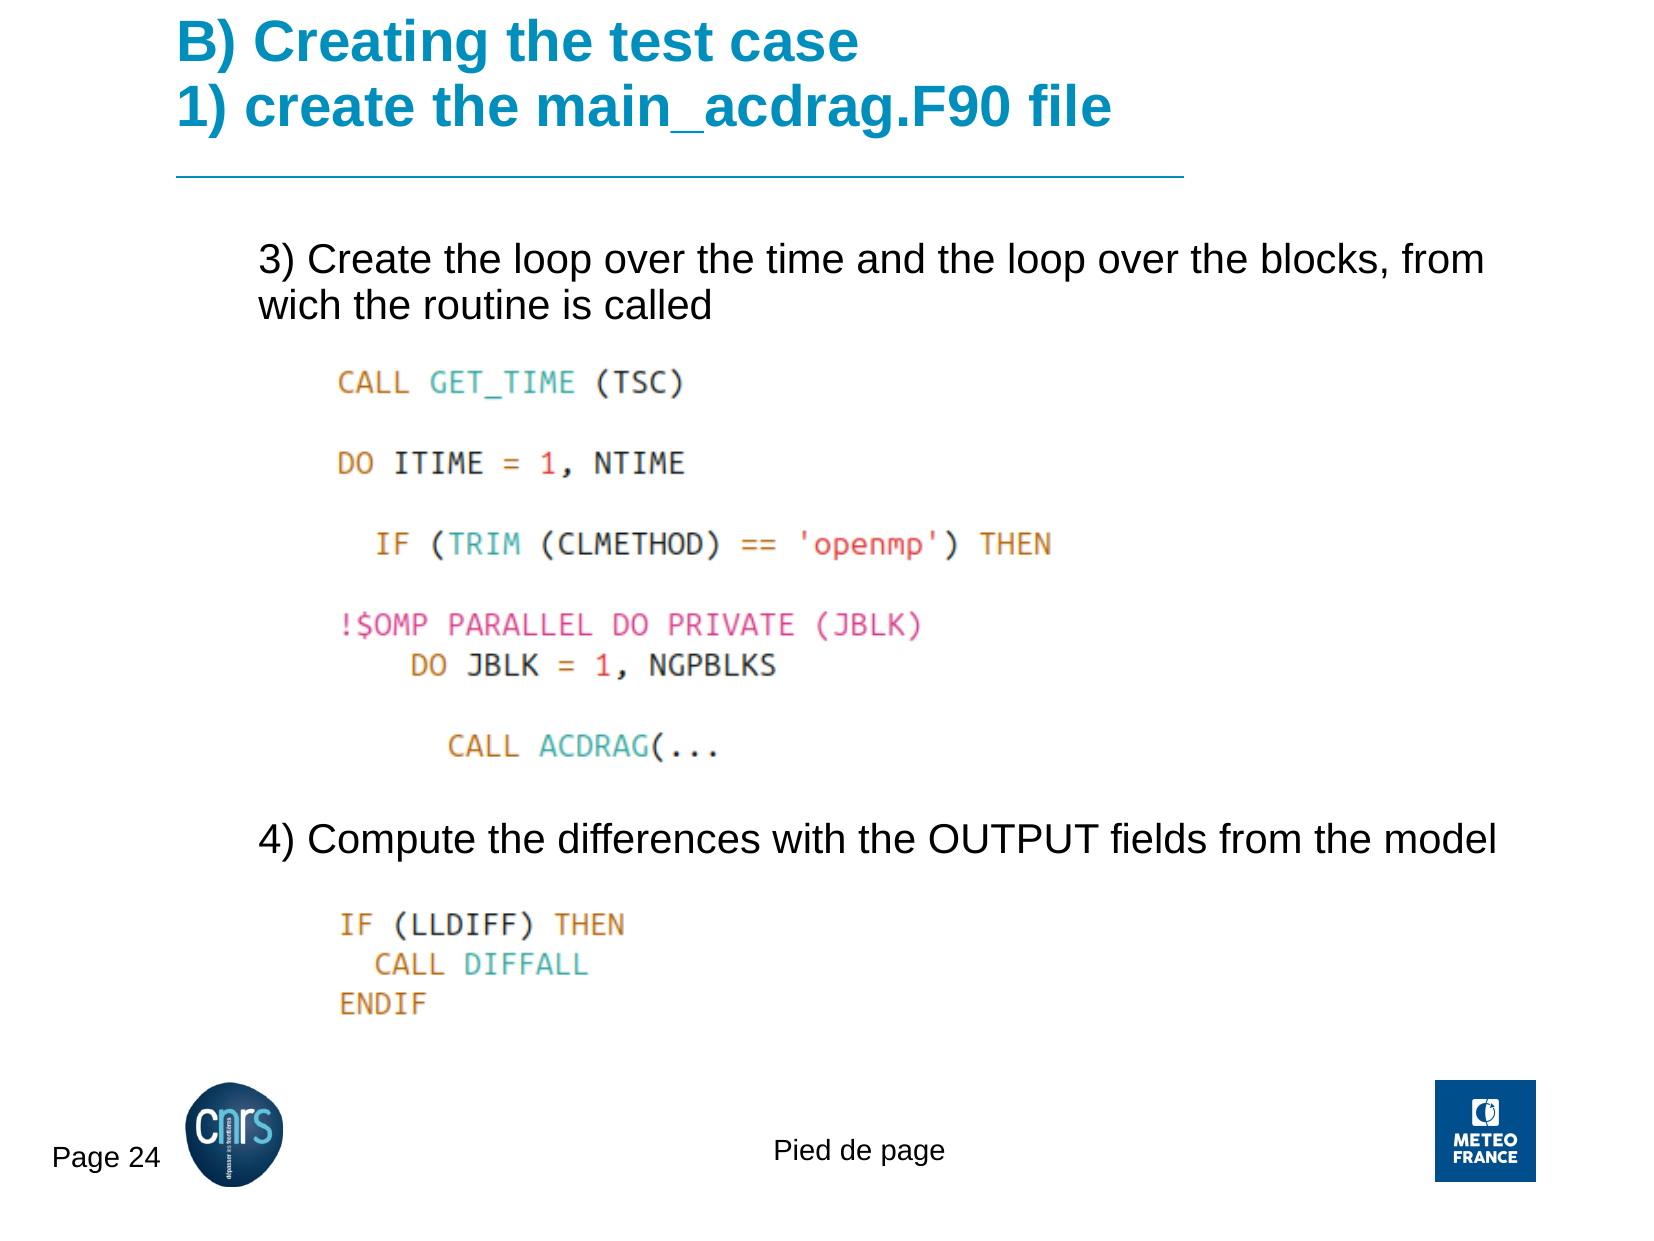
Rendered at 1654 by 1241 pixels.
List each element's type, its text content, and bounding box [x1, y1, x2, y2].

picture [185, 1082, 283, 1187]
picture [1435, 1080, 1536, 1182]
title B) Creating the test case 1) create the main_acdrag.F90 file [176, 8, 1609, 139]
picture [305, 353, 1091, 779]
list 3) Create the loop over the time and the loop over the blocks, from wich the routine is called 4) Compute the differences with the OUTPUT fields from the model [157, 235, 1571, 1010]
picture [321, 894, 658, 1038]
